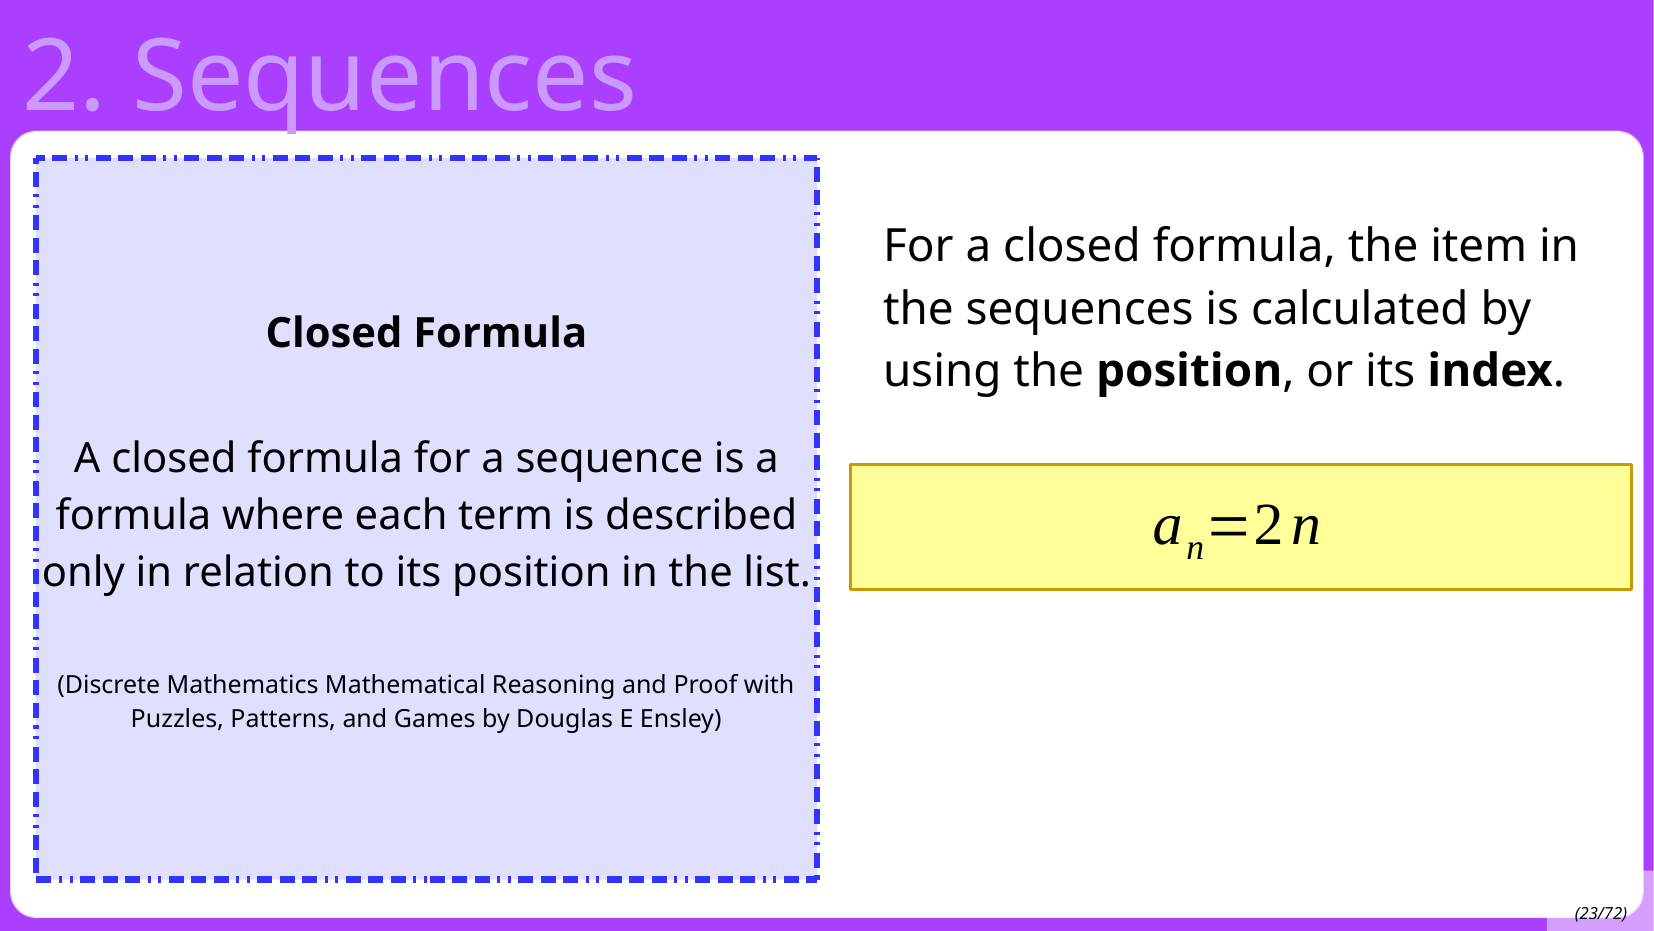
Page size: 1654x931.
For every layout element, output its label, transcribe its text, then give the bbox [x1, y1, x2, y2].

text_box Closed Formula A closed formula for a sequence is a formula where each term is described only in relation to its position in the list. (Discrete Mathematics Mathematical Reasoning and Proof with Puzzles, Patterns, and Games by Douglas E Ensley) [35, 157, 818, 880]
text_box [850, 464, 1632, 590]
text_box For a closed formula, the item in the sequences is calculated by using the position, or its index. [839, 221, 1624, 392]
picture [0, 0, 1654, 931]
chart [1137, 492, 1338, 568]
text_box (<number>/72) [1546, 877, 1654, 931]
text_box +2 [1546, 870, 1654, 877]
title 2. Sequences [22, 13, 1511, 130]
